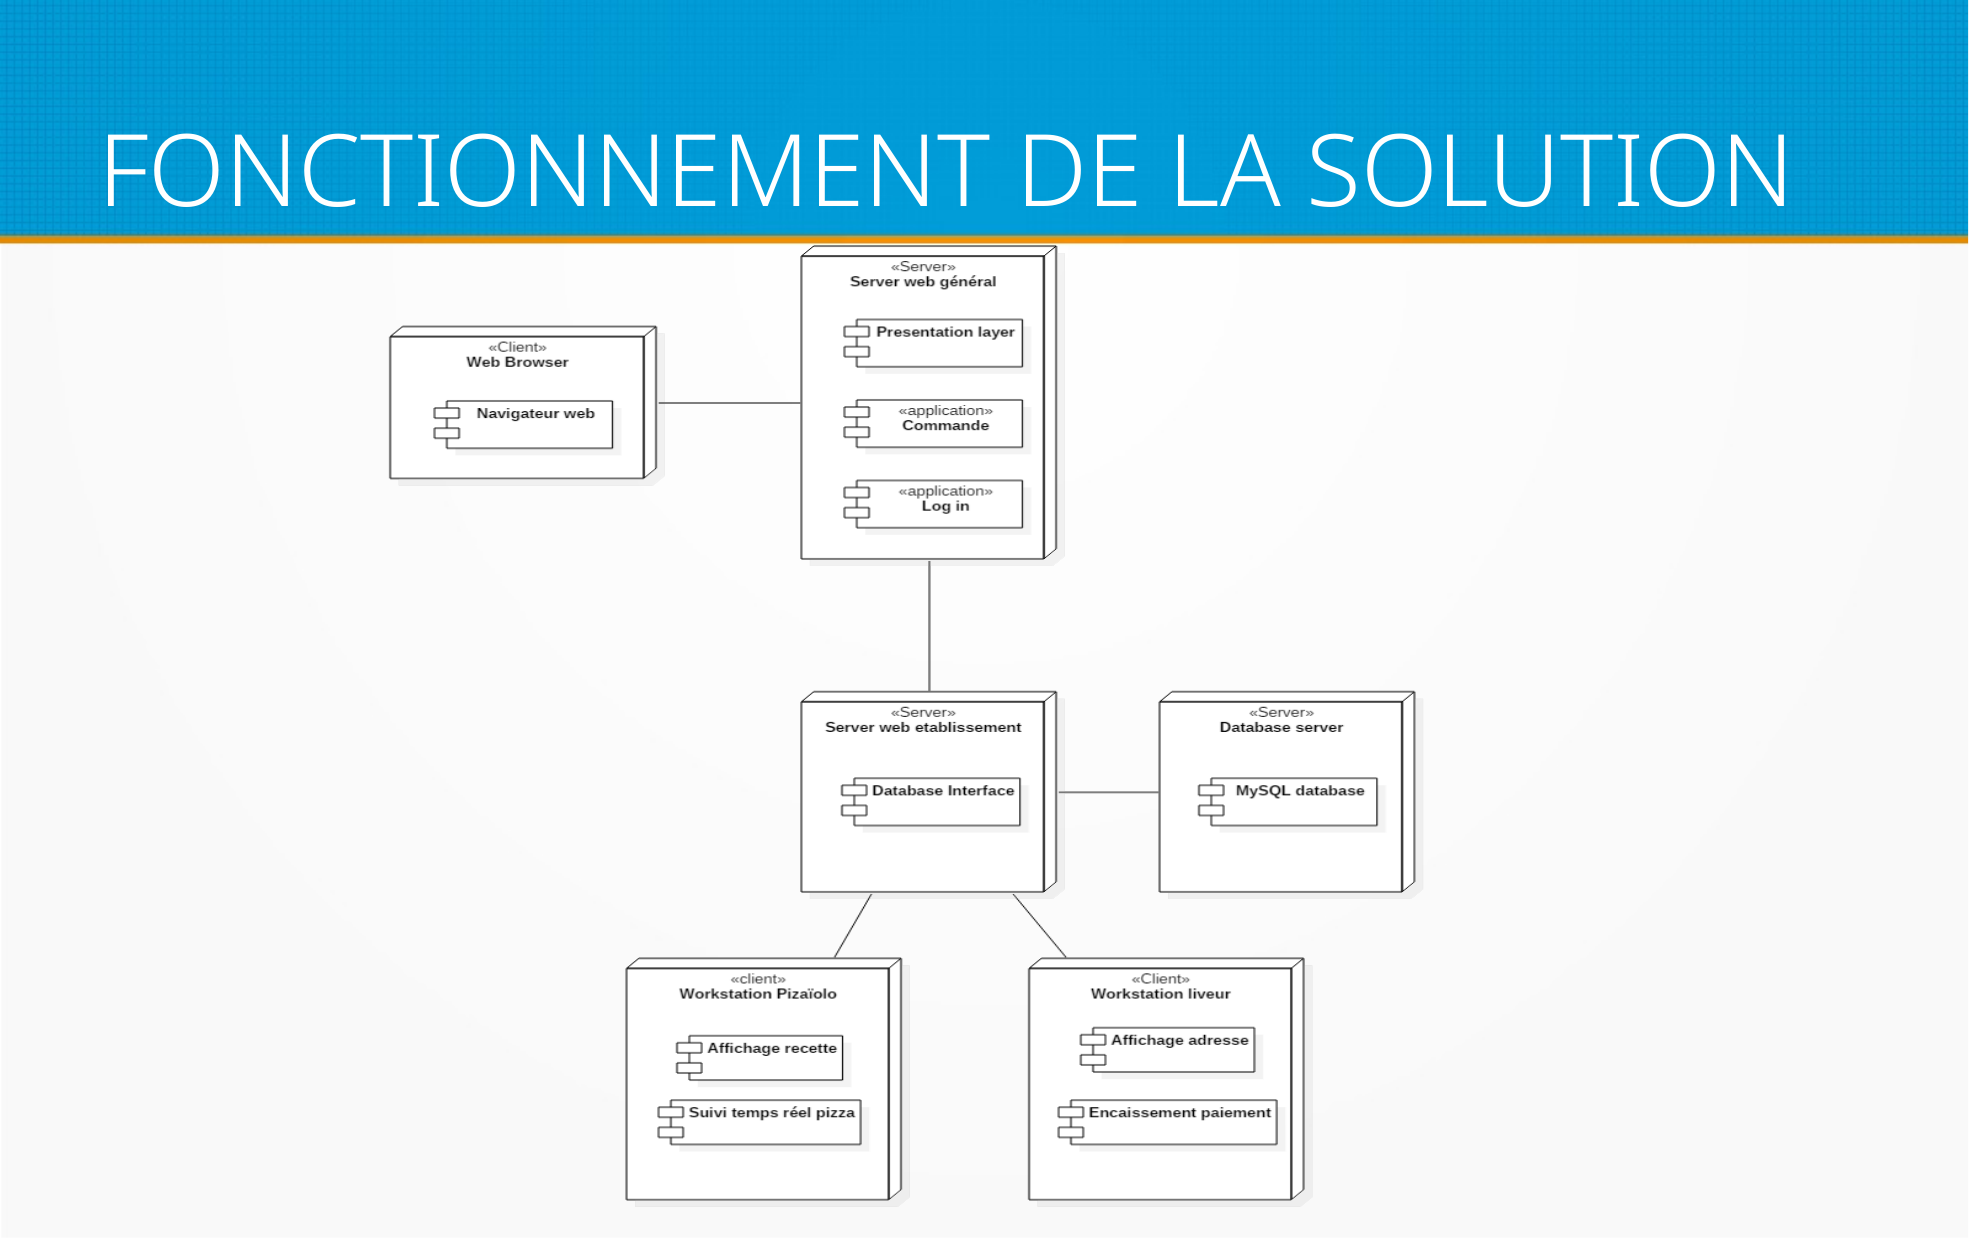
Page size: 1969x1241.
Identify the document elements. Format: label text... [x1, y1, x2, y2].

picture [0, 233, 1969, 1241]
text_box FONCTIONNEMENT DE LA SOLUTION [98, 19, 1870, 227]
